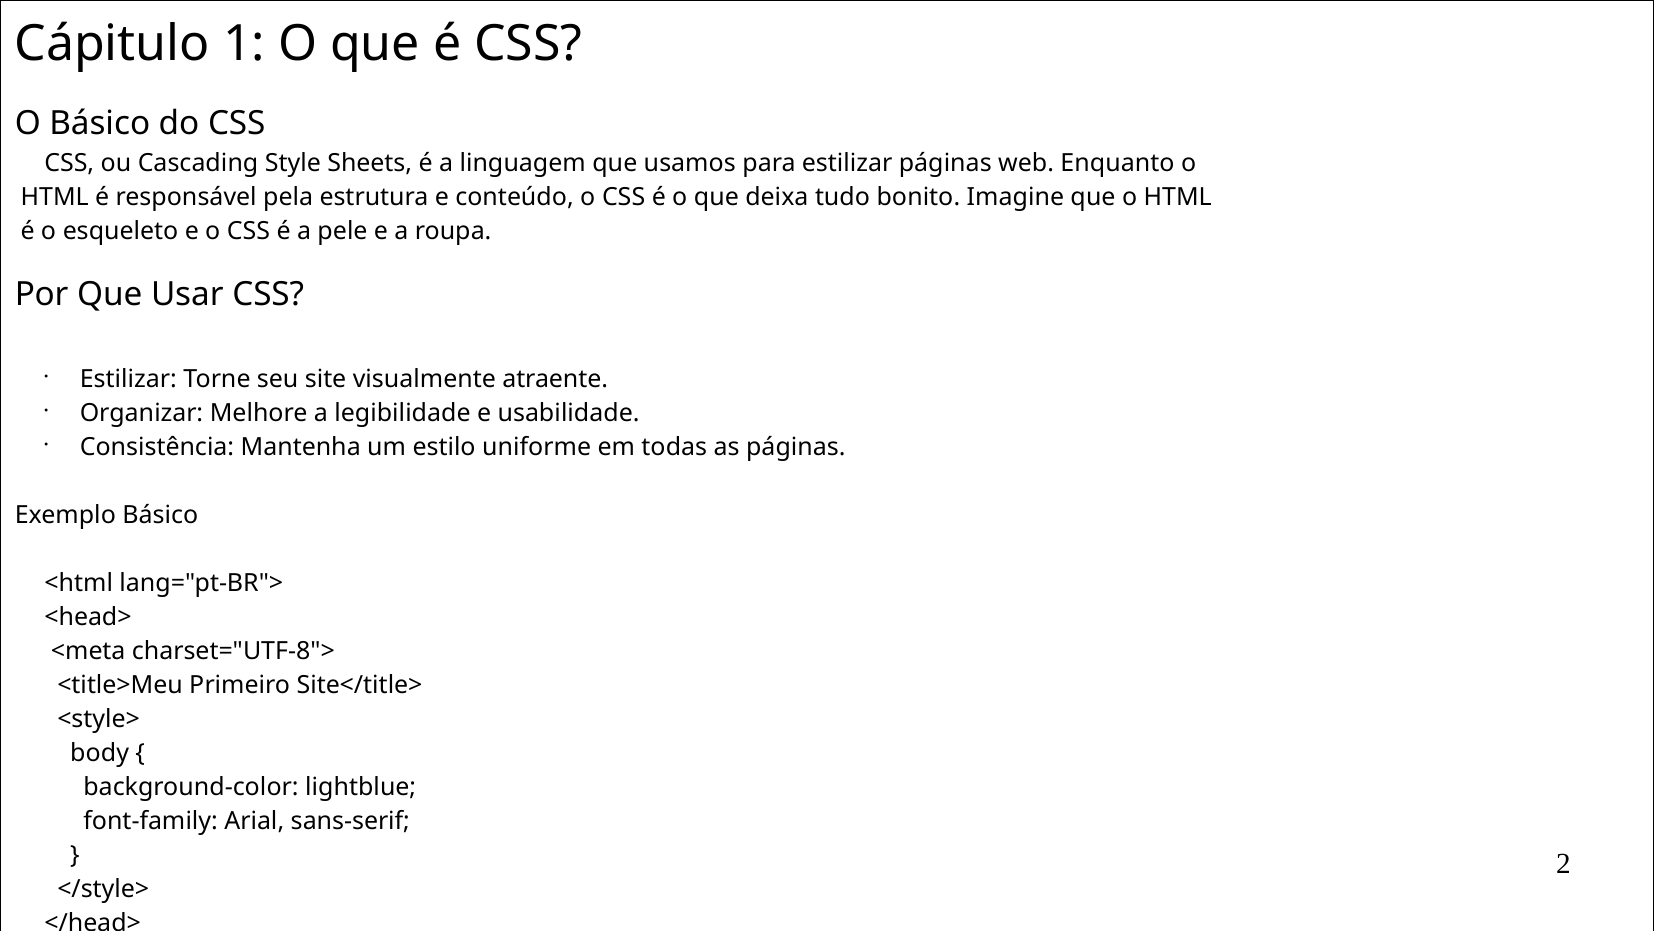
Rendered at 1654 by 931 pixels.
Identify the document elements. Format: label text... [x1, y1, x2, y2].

text_box Cápitulo 1: O que é CSS? O Básico do CSS CSS, ou Cascading Style Sheets, é a linguagem que usamos para estilizar páginas web. Enquanto o HTML é responsável pela estrutura e conteúdo, o CSS é o que deixa tudo bonito. Imagine que o HTML é o esqueleto e o CSS é a pele e a roupa. Por Que Usar CSS? Estilizar: Torne seu site visualmente atraente. Organizar: Melhore a legibilidade e usabilidade. Consistência: Mantenha um estilo uniforme em todas as páginas. Exemplo Básico <html lang="pt-BR"> <head> <meta charset="UTF-8"> <title>Meu Primeiro Site</title> <style> body { background-color: lightblue; font-family: Arial, sans-serif; } </style> </head> <body> <h1>Bem-vindo ao Meu Site!</h1> <p>Este é meu primeiro site estilizado com CSS.</p> </body> </html> [0, 0, 1654, 931]
